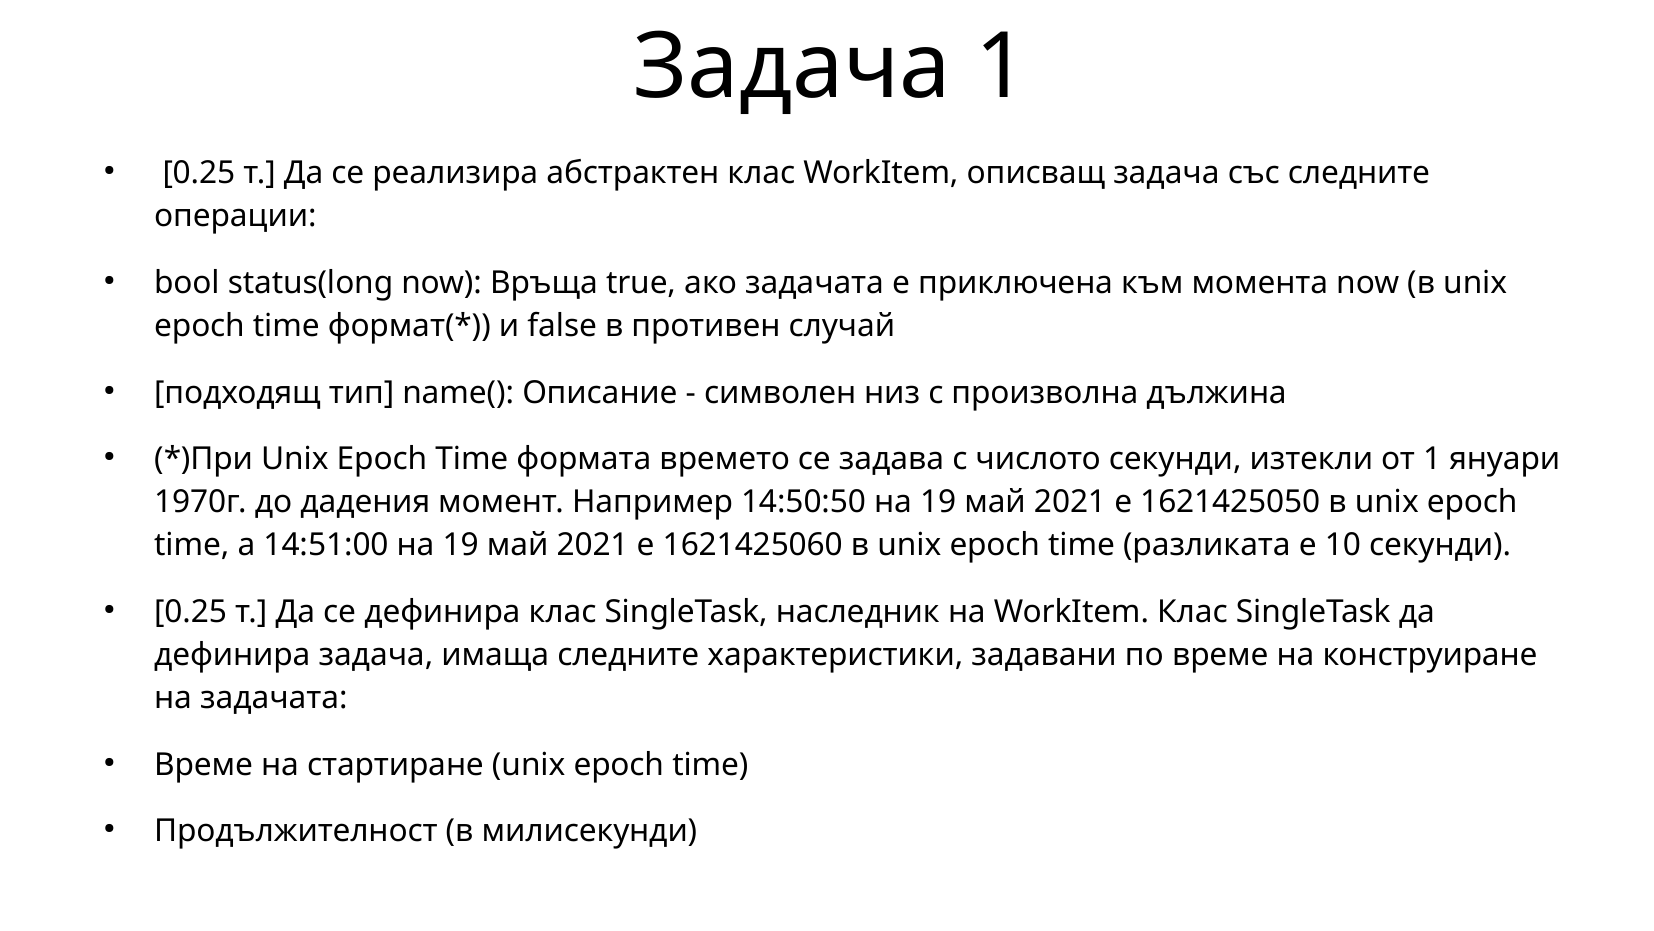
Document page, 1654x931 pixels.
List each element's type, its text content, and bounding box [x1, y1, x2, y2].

list [0.25 т.] Да се реализира абстрактен клас WorkItem, описващ задача със следните операции: bool status(long now): Връща true, ако задачата е приключена към момента now (в unix epoch time формат(*)) и false в противен случай [подходящ тип] name(): Описание - символен низ с произволна дължина (*)При Unix Epoch Time формата времето се задава с числото секунди, изтекли от 1 януари 1970г. до дадения момент. Например 14:50:50 на 19 май 2021 е 1621425050 в unix epoch time, а 14:51:00 на 19 май 2021 е 1621425060 в unix epoch time (разликата е 10 секунди). [0.25 т.] Да се дефинира клас SingleTask, наследник на WorkItem. Клас SingleTask да дефинира задача, имаща следните характеристики, задавани по време на конструиране на задачата: Време на стартиране (unix epoch time) Продължителност (в милисекунди) [86, 150, 1576, 901]
title Задача 1 [86, 11, 1576, 113]
